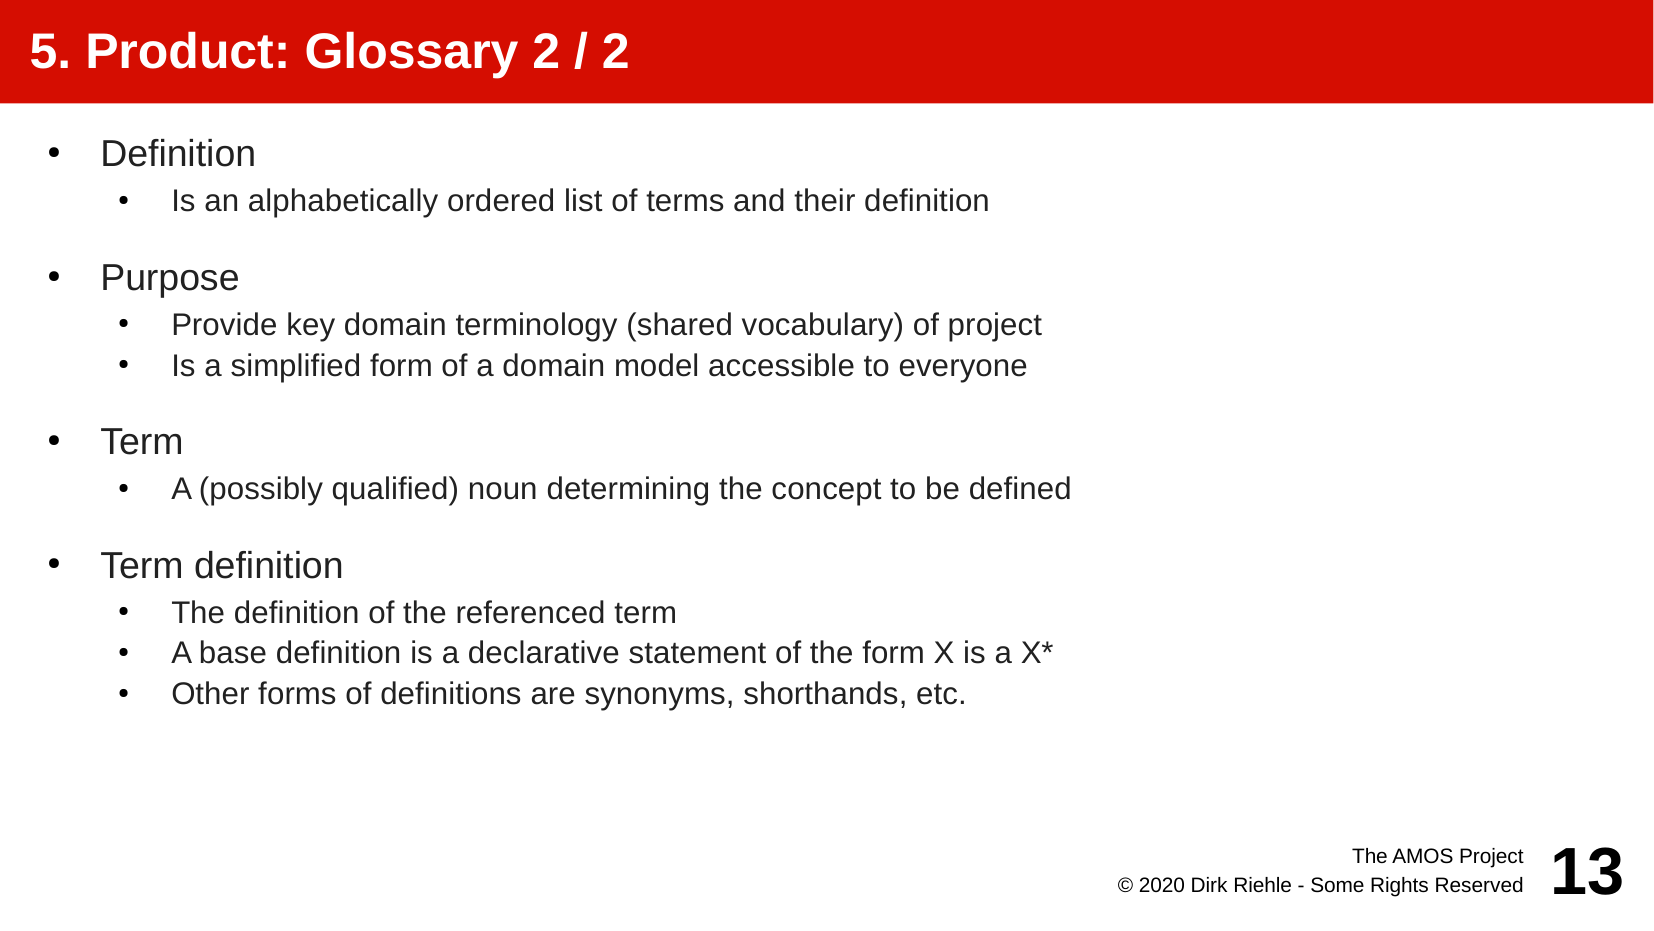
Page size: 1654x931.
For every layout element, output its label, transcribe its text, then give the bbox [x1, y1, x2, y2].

list Definition Is an alphabetically ordered list of terms and their definition Purpose Provide key domain terminology (shared vocabulary) of project Is a simplified form of a domain model accessible to everyone Term A (possibly qualified) noun determining the concept to be defined Term definition The definition of the referenced term A base definition is a declarative statement of the form X is a X* Other forms of definitions are synonyms, shorthands, etc. [29, 132, 1625, 813]
title 5. Product: Glossary 2 / 2 [0, 0, 1654, 104]
